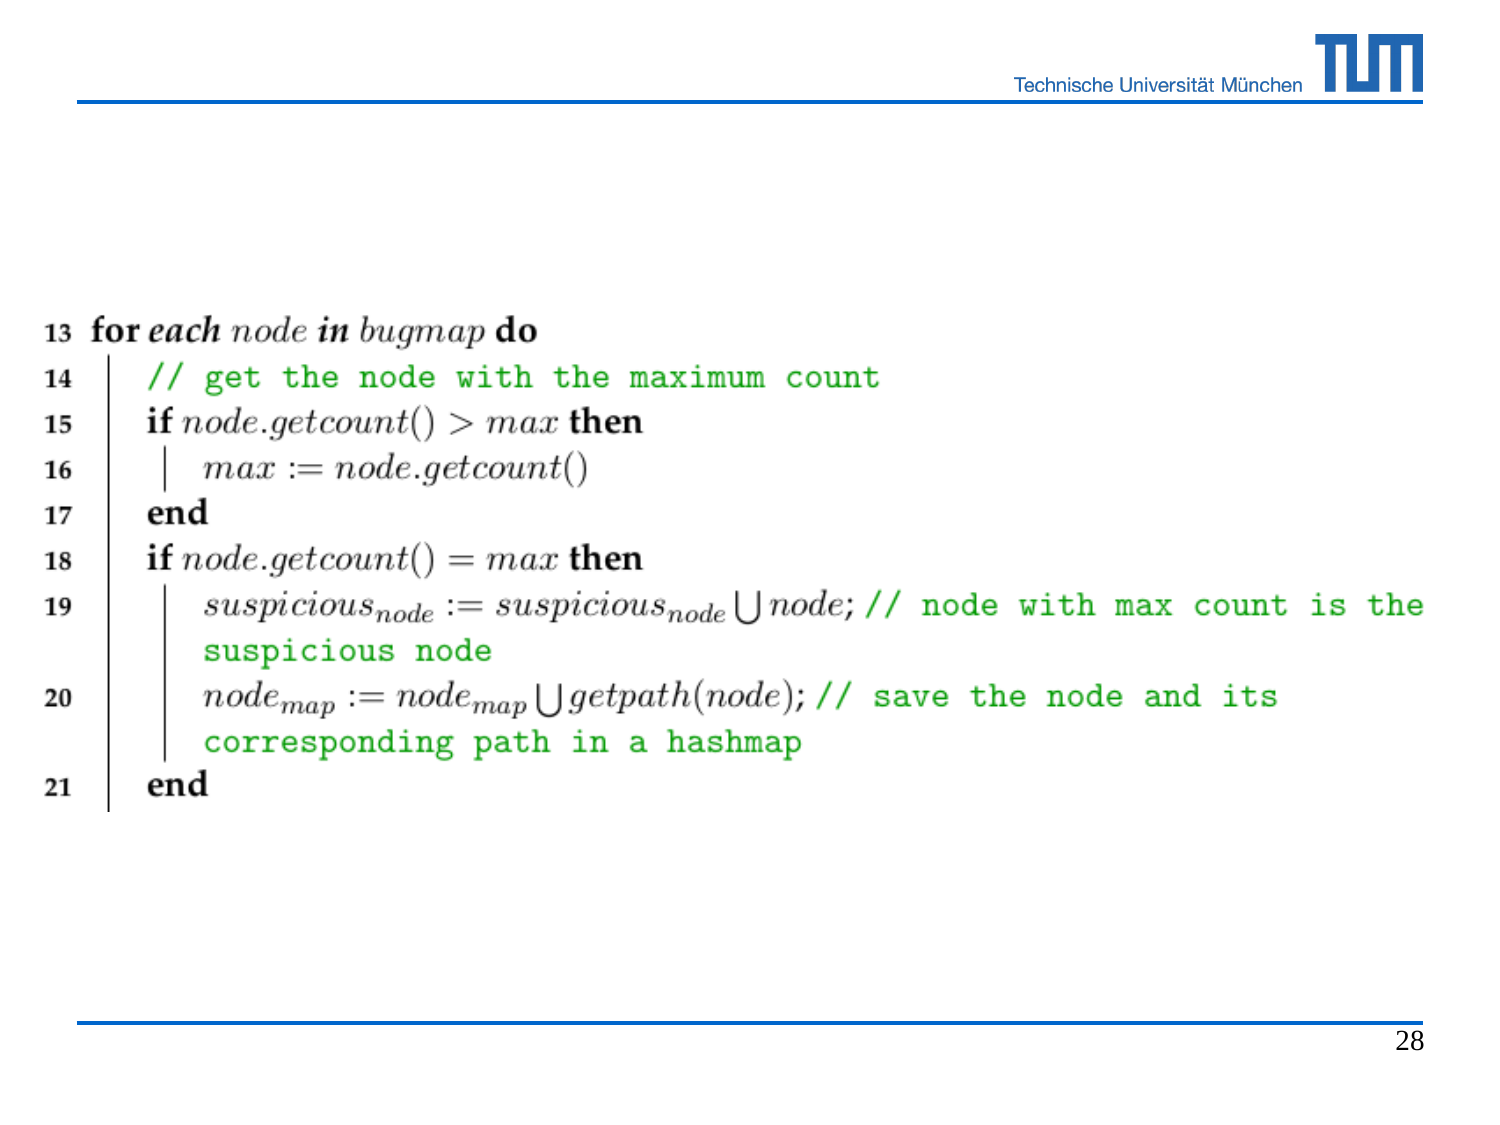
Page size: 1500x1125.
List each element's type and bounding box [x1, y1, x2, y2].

picture [36, 314, 1492, 812]
picture [1014, 34, 1423, 92]
